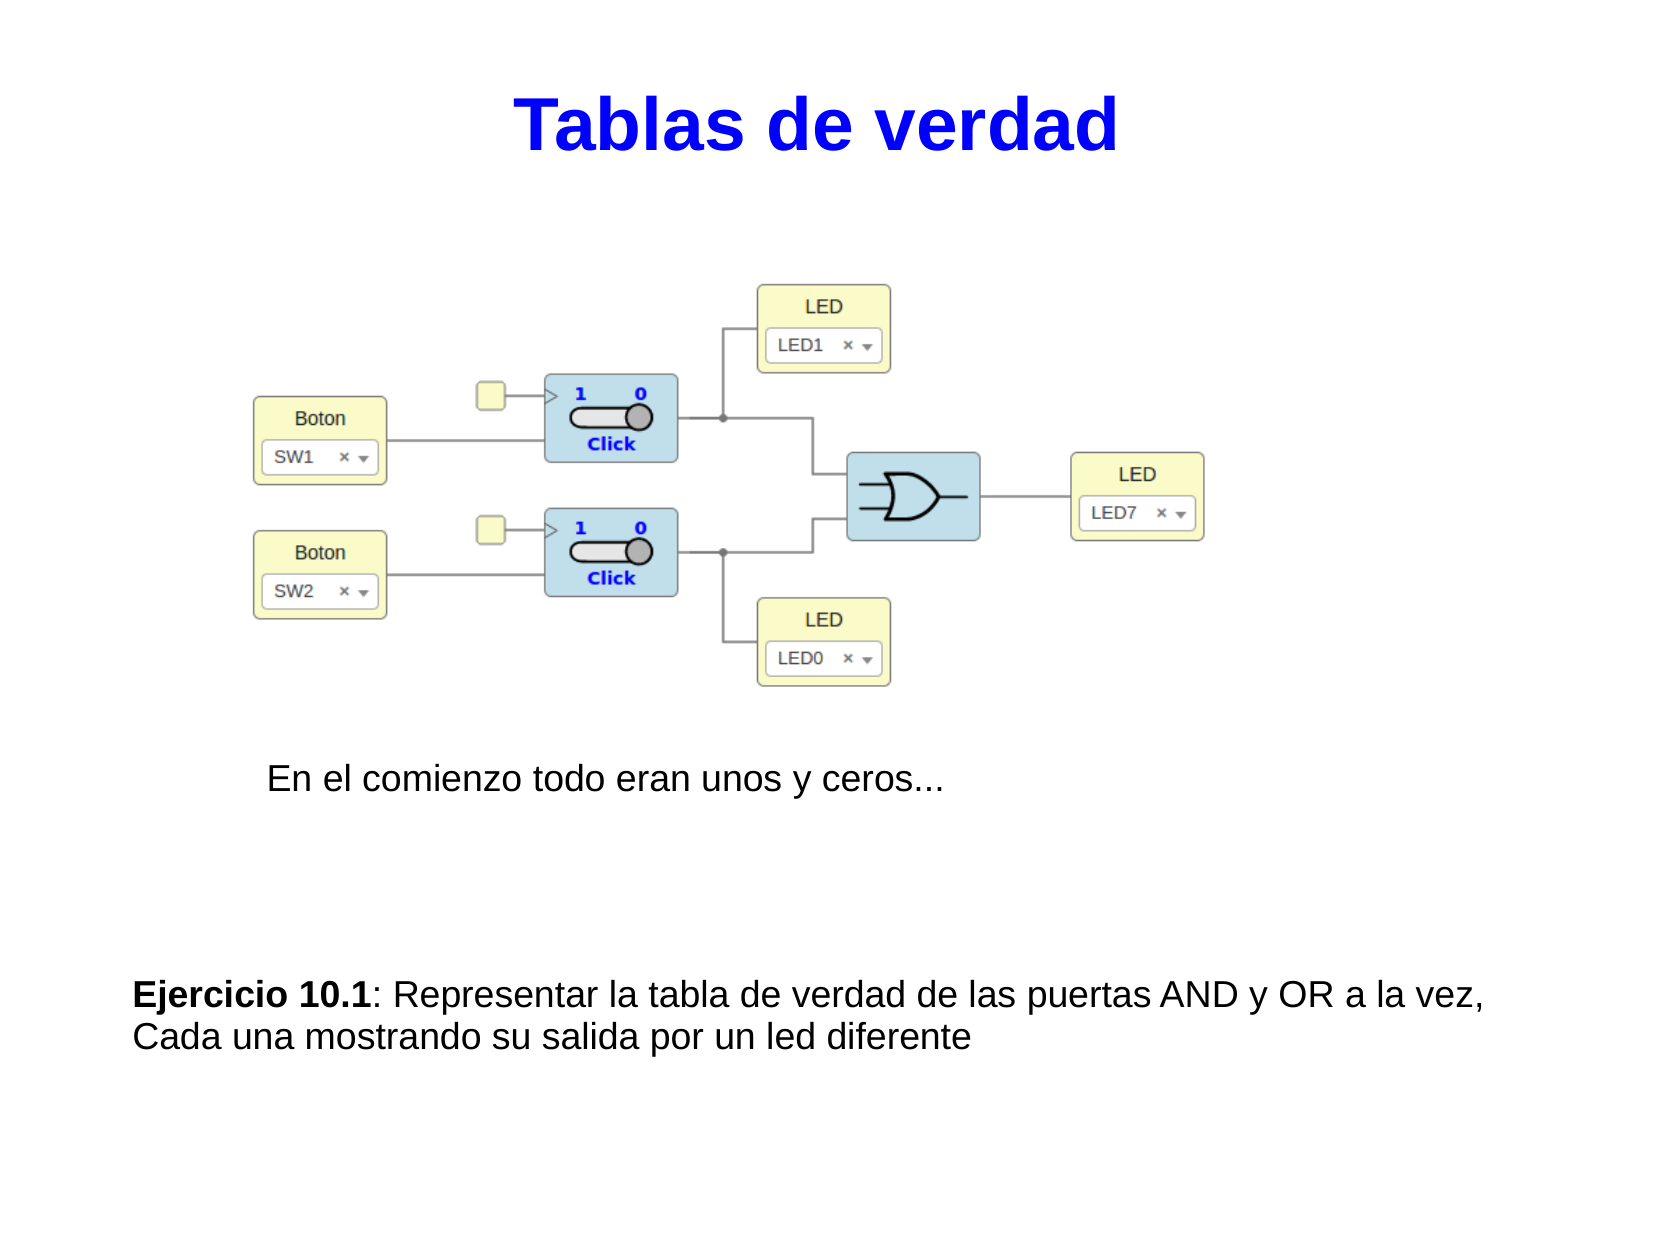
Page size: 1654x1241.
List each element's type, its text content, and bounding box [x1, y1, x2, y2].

picture [235, 273, 1216, 706]
text_box Tablas de verdad [90, 75, 1546, 174]
text_box En el comienzo todo eran unos y ceros... [251, 750, 961, 807]
text_box Ejercicio 10.1: Representar la tabla de verdad de las puertas AND y OR a la vez, Cada una mostrando su salida por un led diferente [117, 966, 1501, 1066]
